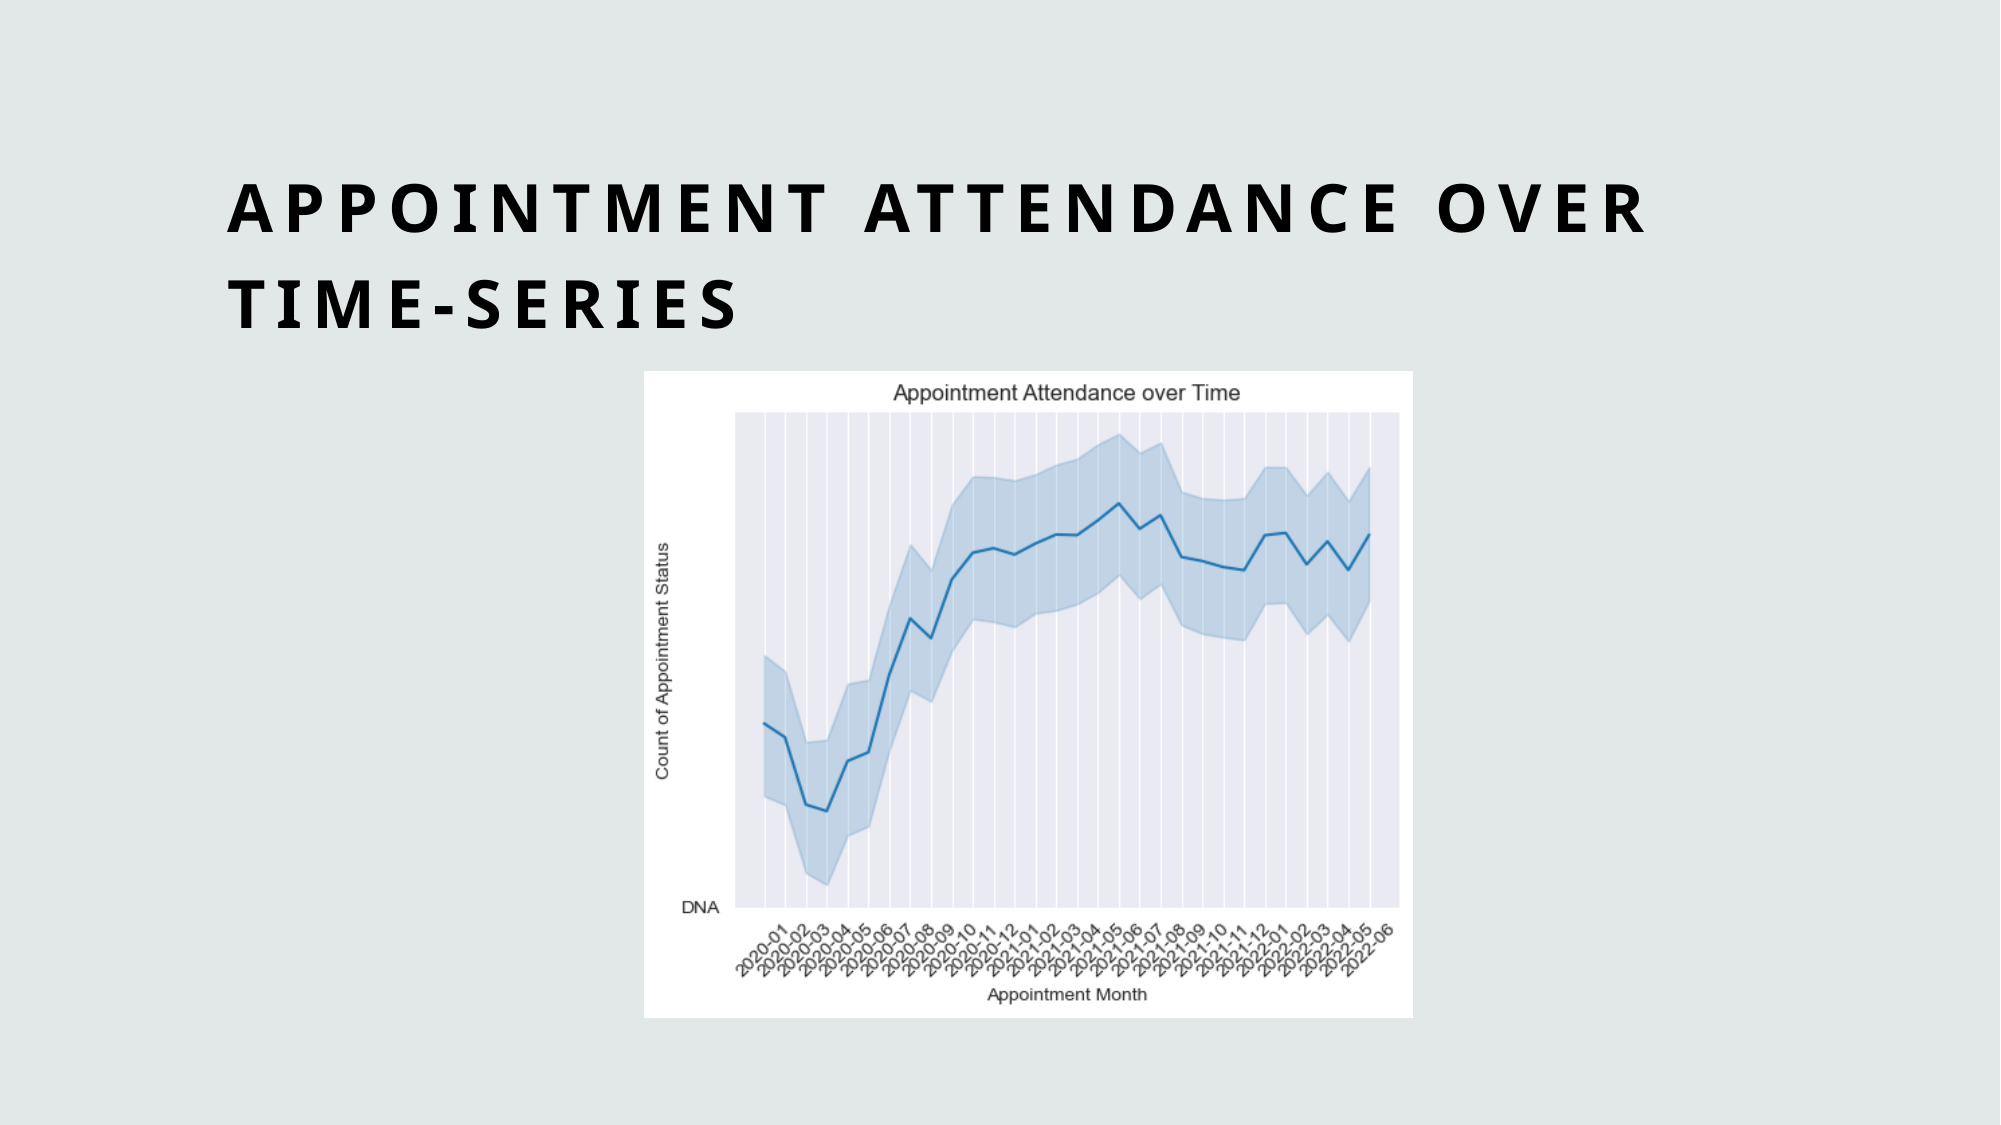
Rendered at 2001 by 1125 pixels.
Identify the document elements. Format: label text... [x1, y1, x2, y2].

picture [644, 371, 1413, 1018]
title Appointment attendance over time-series [212, 138, 1788, 354]
